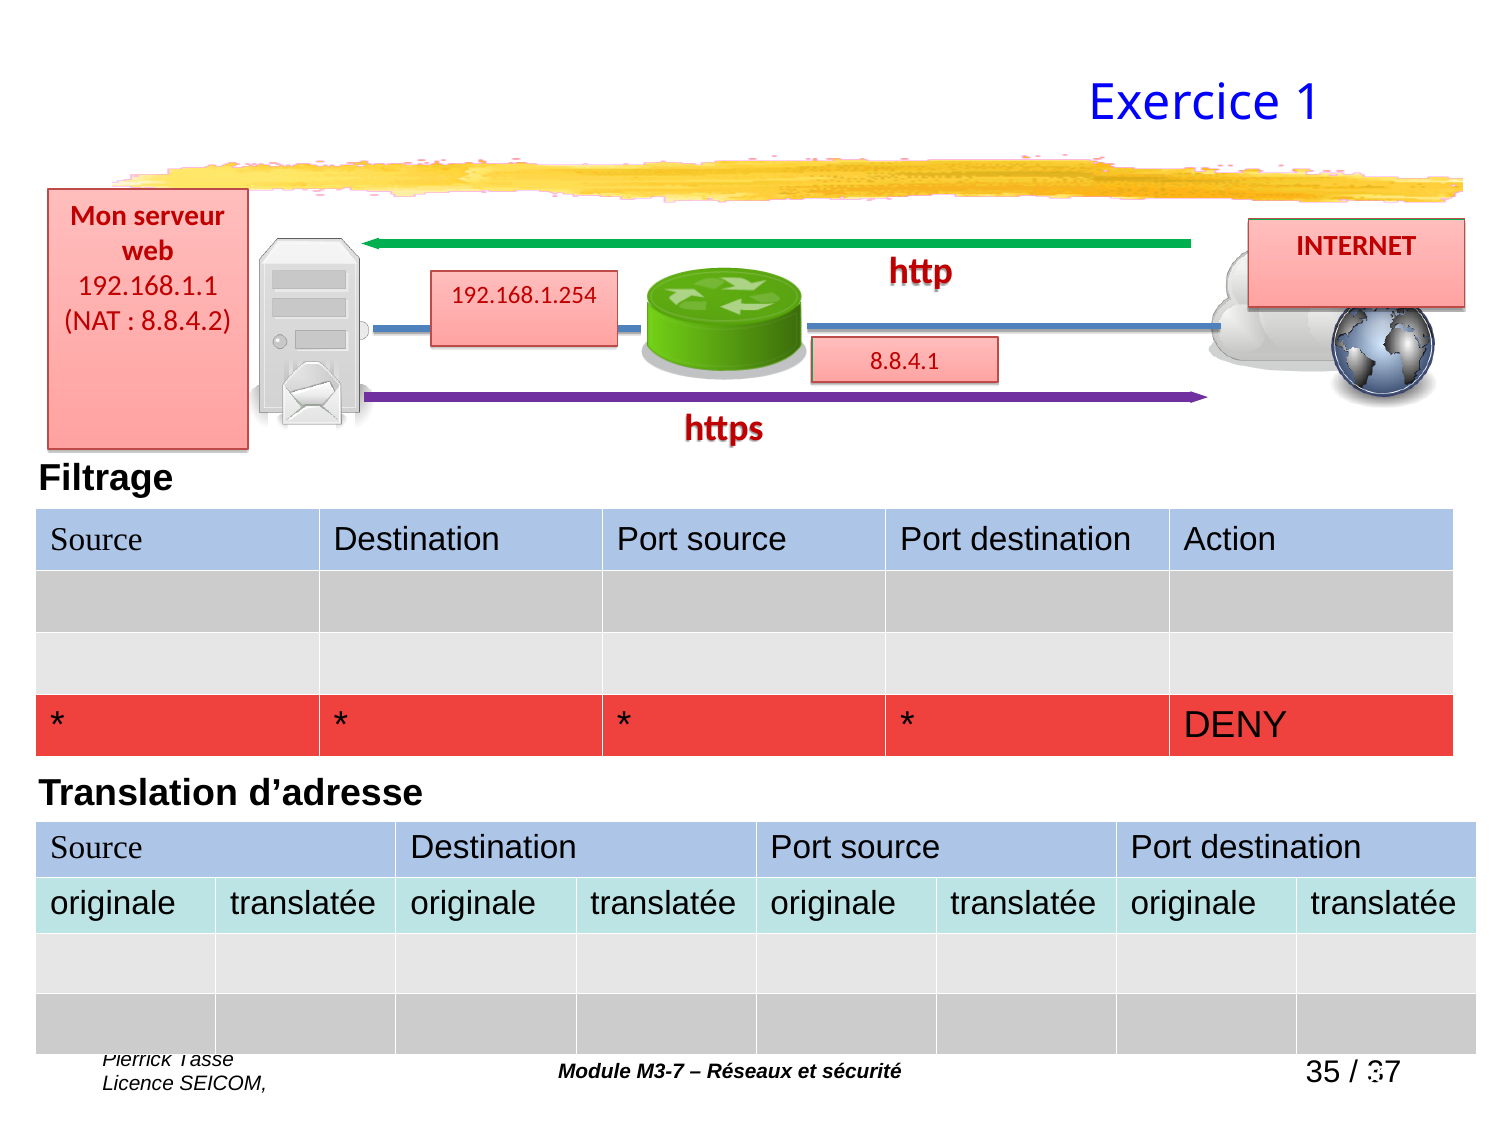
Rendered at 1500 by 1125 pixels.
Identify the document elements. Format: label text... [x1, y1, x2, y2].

table_cell originale [1117, 878, 1296, 933]
table_cell [757, 994, 936, 1054]
picture [112, 149, 1463, 213]
table_cell * [320, 695, 602, 756]
table_cell [937, 994, 1116, 1054]
table_cell originale [36, 878, 215, 933]
table_header Port source [757, 822, 1116, 877]
table_cell [36, 571, 319, 632]
table_cell [757, 934, 936, 993]
table_cell translatée [216, 878, 395, 933]
table_cell [1117, 934, 1296, 993]
table_cell translatée [1297, 878, 1476, 933]
table_header Destination [320, 509, 602, 570]
text_box http [827, 238, 1015, 299]
table_cell [1297, 934, 1476, 993]
table_cell [36, 934, 215, 993]
table_cell translatée [937, 878, 1116, 933]
table_cell [36, 994, 215, 1054]
table_cell [1297, 994, 1476, 1054]
table_cell * [603, 695, 885, 756]
table_cell * [36, 695, 319, 756]
table_cell [937, 934, 1116, 993]
table_cell DENY [1170, 695, 1453, 756]
text_box <numéro> [1347, 1055, 1477, 1103]
text_box Filtrage [23, 445, 189, 506]
table_cell [886, 571, 1169, 632]
text_box Translation d’adresse [23, 760, 440, 821]
table_cell [36, 633, 319, 694]
text_box 192.168.1.254 [430, 270, 618, 346]
table_cell [396, 934, 576, 993]
table_cell [320, 571, 602, 632]
table_cell [1170, 571, 1453, 632]
table_header Source [36, 509, 319, 570]
text_box Mon serveur web 192.168.1.1 (NAT : 8.8.4.2) [47, 189, 249, 449]
table_cell [396, 994, 576, 1054]
table_cell * [886, 695, 1169, 756]
table_cell [320, 633, 602, 694]
text_box INTERNET [1248, 218, 1465, 308]
text_box 8.8.4.1 [811, 337, 999, 383]
table_cell [216, 994, 395, 1054]
table_header Port destination [886, 509, 1169, 570]
table_cell translatée [577, 878, 756, 933]
text_box https [630, 395, 818, 456]
table_header Port source [603, 509, 885, 570]
table_cell [1170, 633, 1453, 694]
table_header Port destination [1117, 822, 1476, 877]
table_cell originale [396, 878, 576, 933]
title Exercice 1 [62, 37, 1338, 138]
picture [1208, 224, 1437, 408]
table_cell [603, 571, 885, 632]
table_cell originale [757, 878, 936, 933]
table_header Destination [396, 822, 756, 877]
table_header Action [1170, 509, 1453, 570]
picture [249, 238, 417, 430]
table_header Source [36, 822, 395, 877]
table_cell [1117, 994, 1296, 1054]
table_cell [577, 934, 756, 993]
table_cell [886, 633, 1169, 694]
table_cell [216, 934, 395, 993]
picture [641, 267, 807, 380]
table_cell [577, 994, 756, 1054]
table_cell [603, 633, 885, 694]
